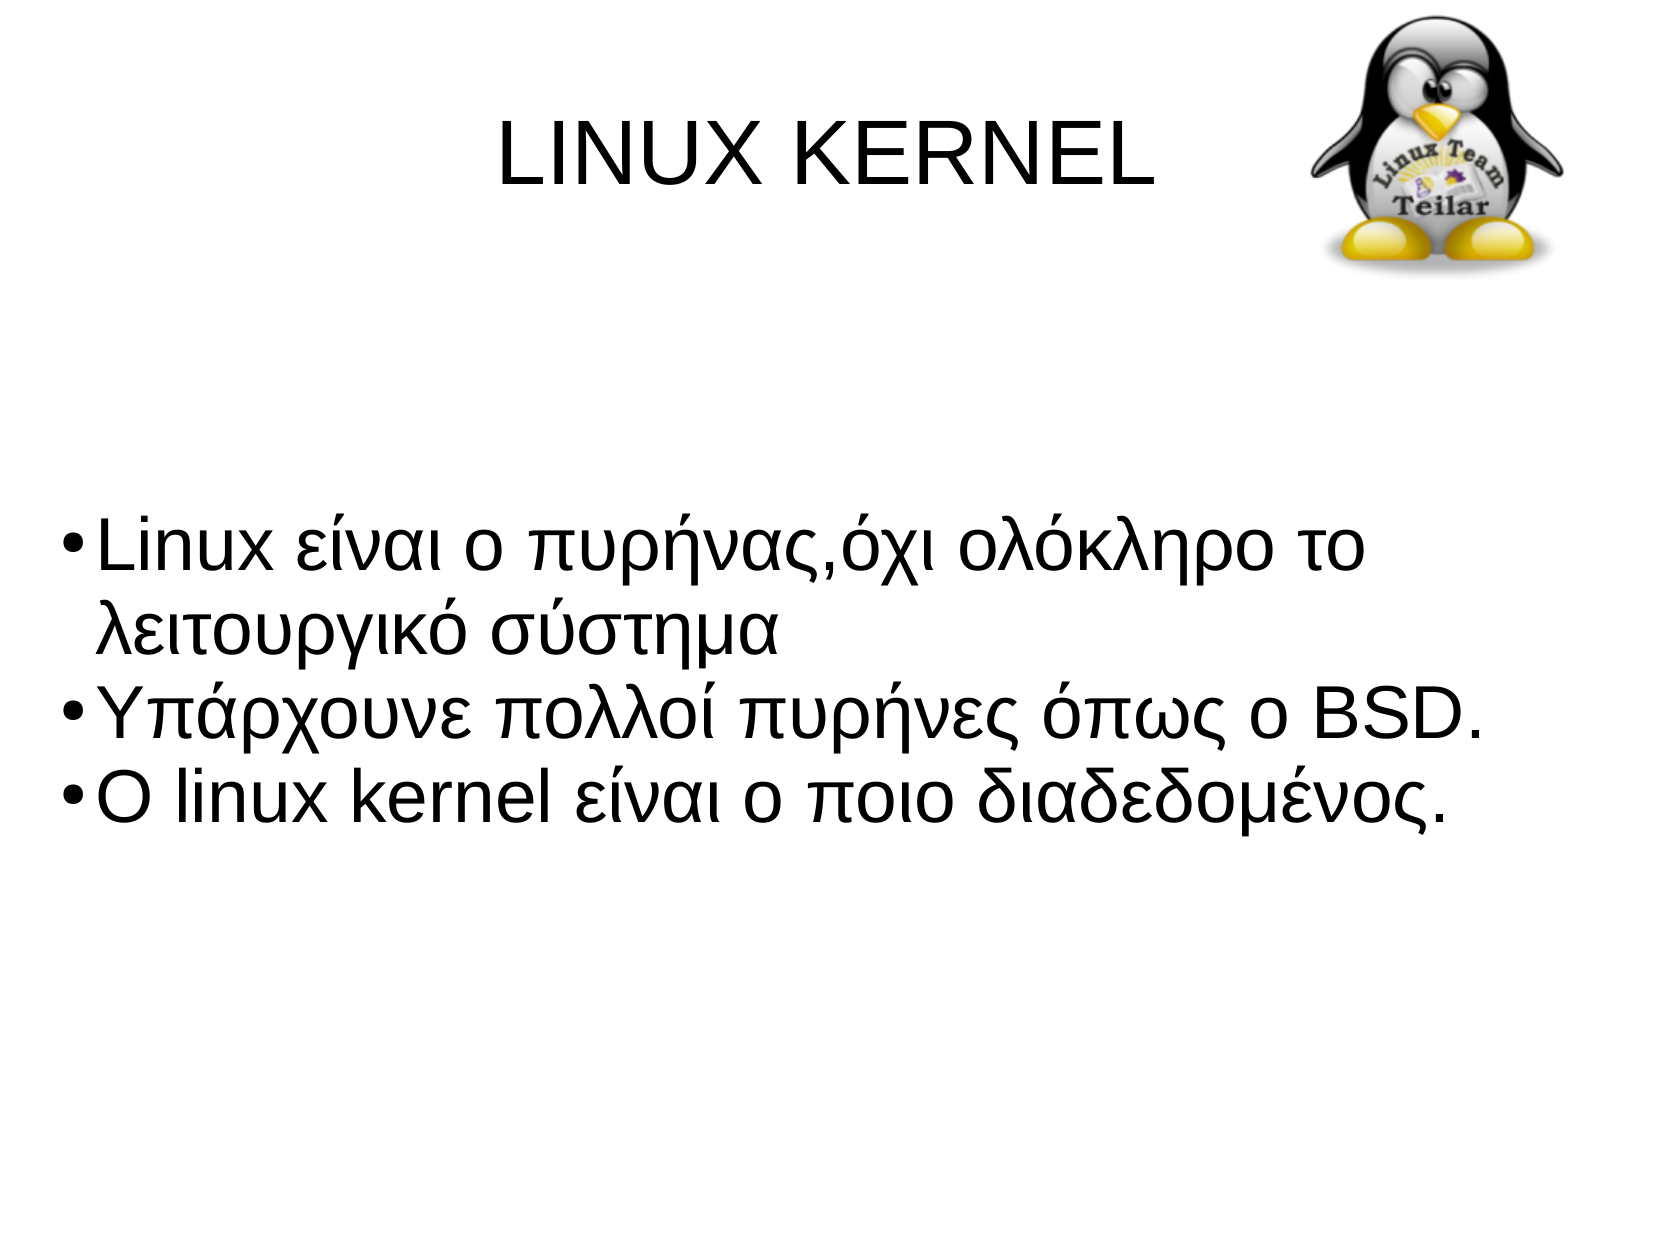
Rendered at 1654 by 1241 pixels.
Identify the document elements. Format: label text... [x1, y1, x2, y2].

title LINUX KERNEL [82, 49, 1305, 257]
text_box Linux είναι ο πυρήνας,όχι ολόκληρο το λειτουργικό σύστημα Υπάρχουνε πολλοί πυρήνες όπως ο BSD. O linux kernel είναι ο ποιο διαδεδομένος. [45, 495, 1561, 1216]
picture [1305, 14, 1570, 280]
